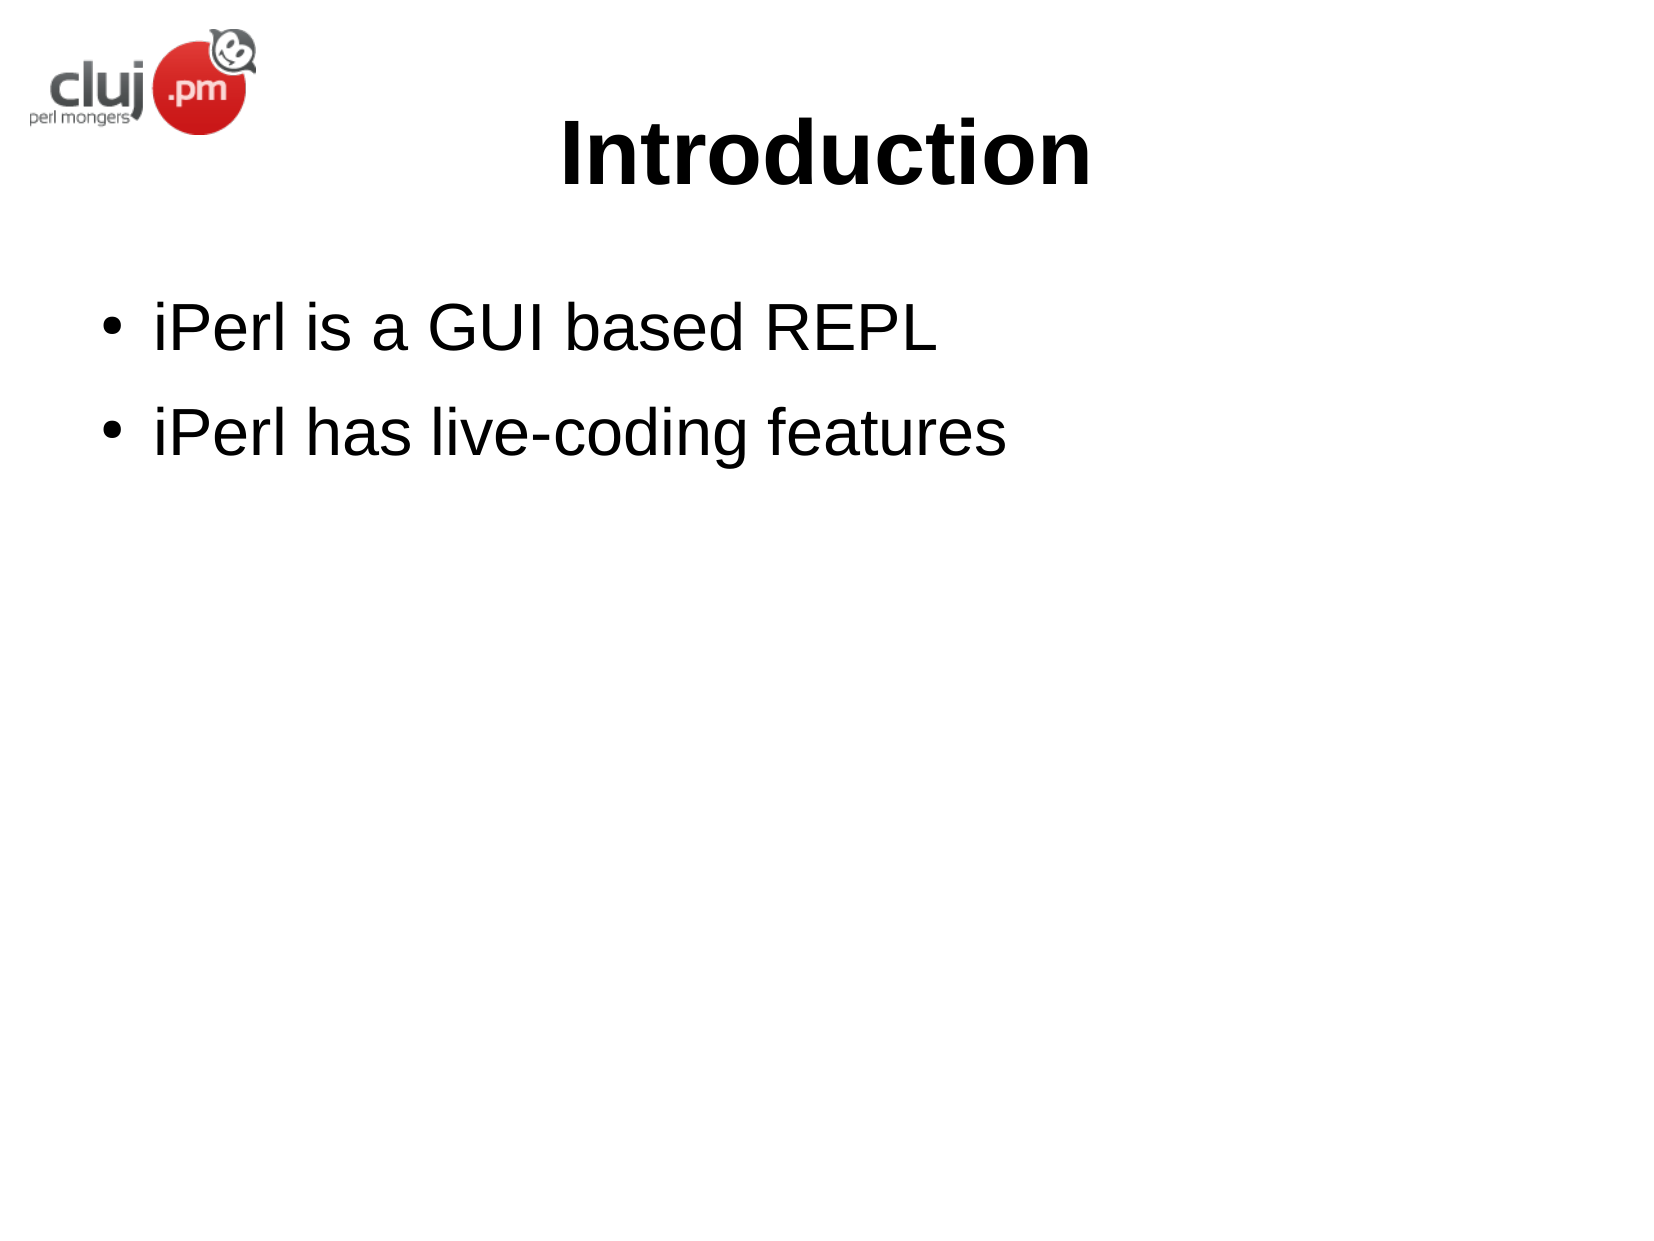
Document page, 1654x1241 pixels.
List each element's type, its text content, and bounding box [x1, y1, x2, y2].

title Introduction [82, 49, 1571, 257]
list iPerl is a GUI based REPL iPerl has live-coding features [82, 290, 1538, 1010]
picture [30, 29, 256, 135]
